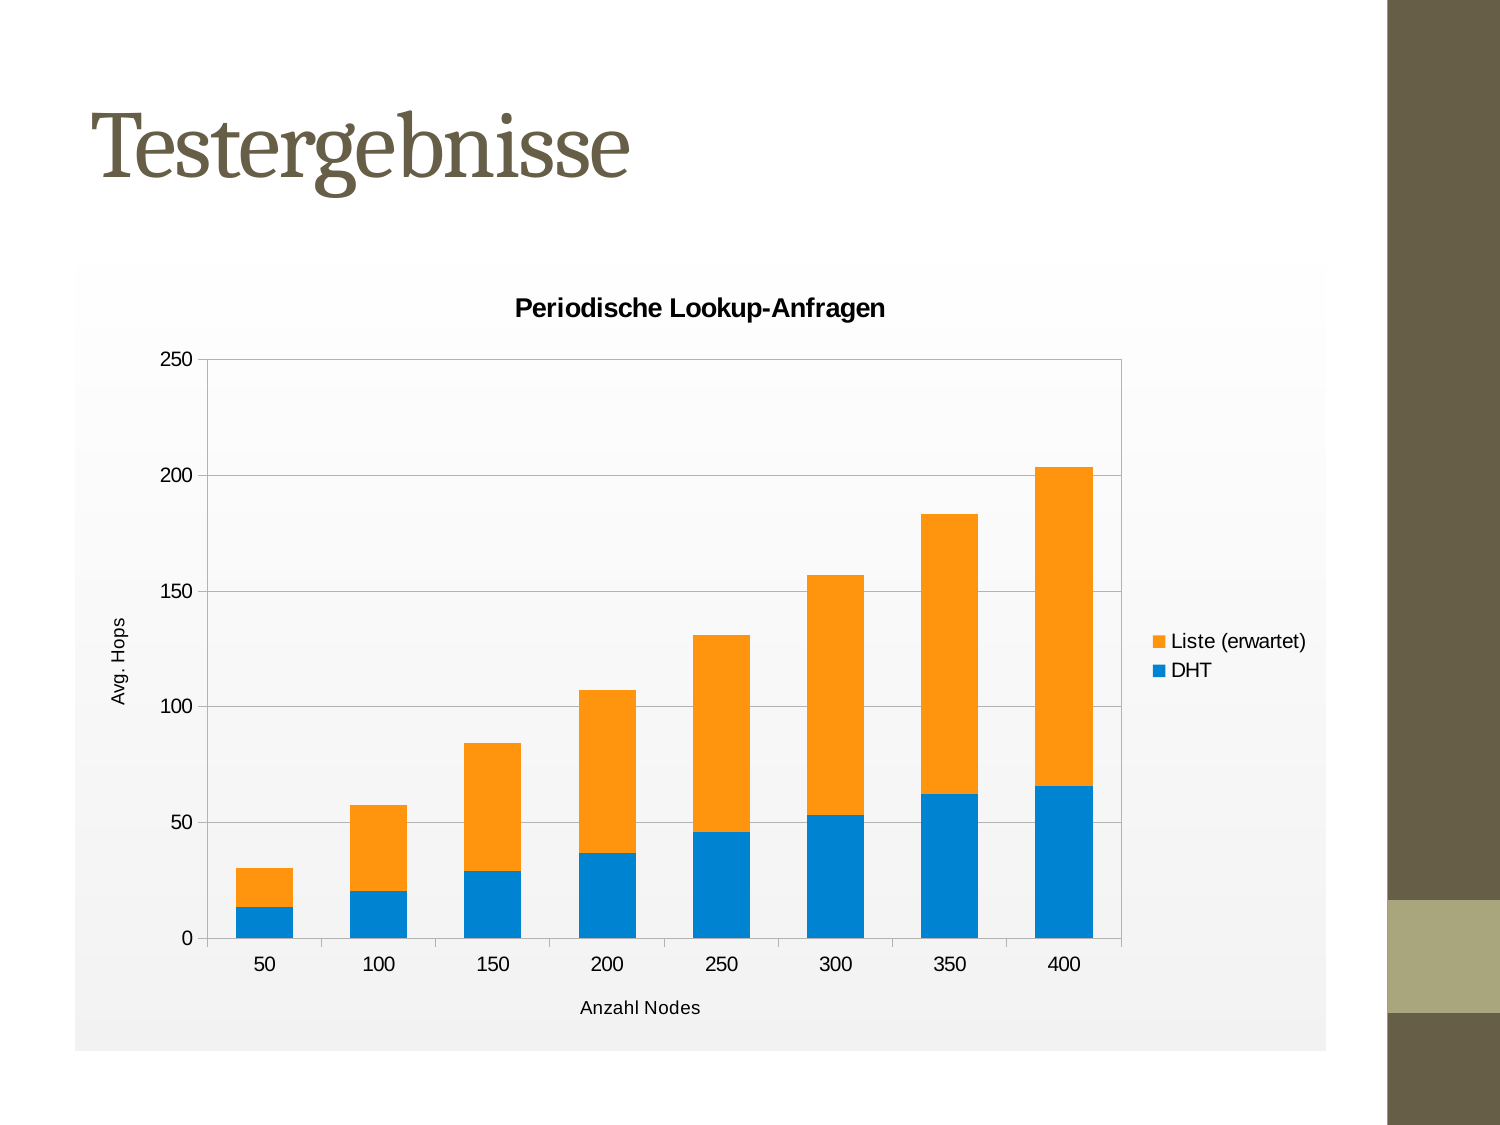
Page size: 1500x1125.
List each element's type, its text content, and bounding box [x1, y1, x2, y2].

chart [75, 262, 1326, 1051]
title Testergebnisse [75, 45, 1326, 233]
